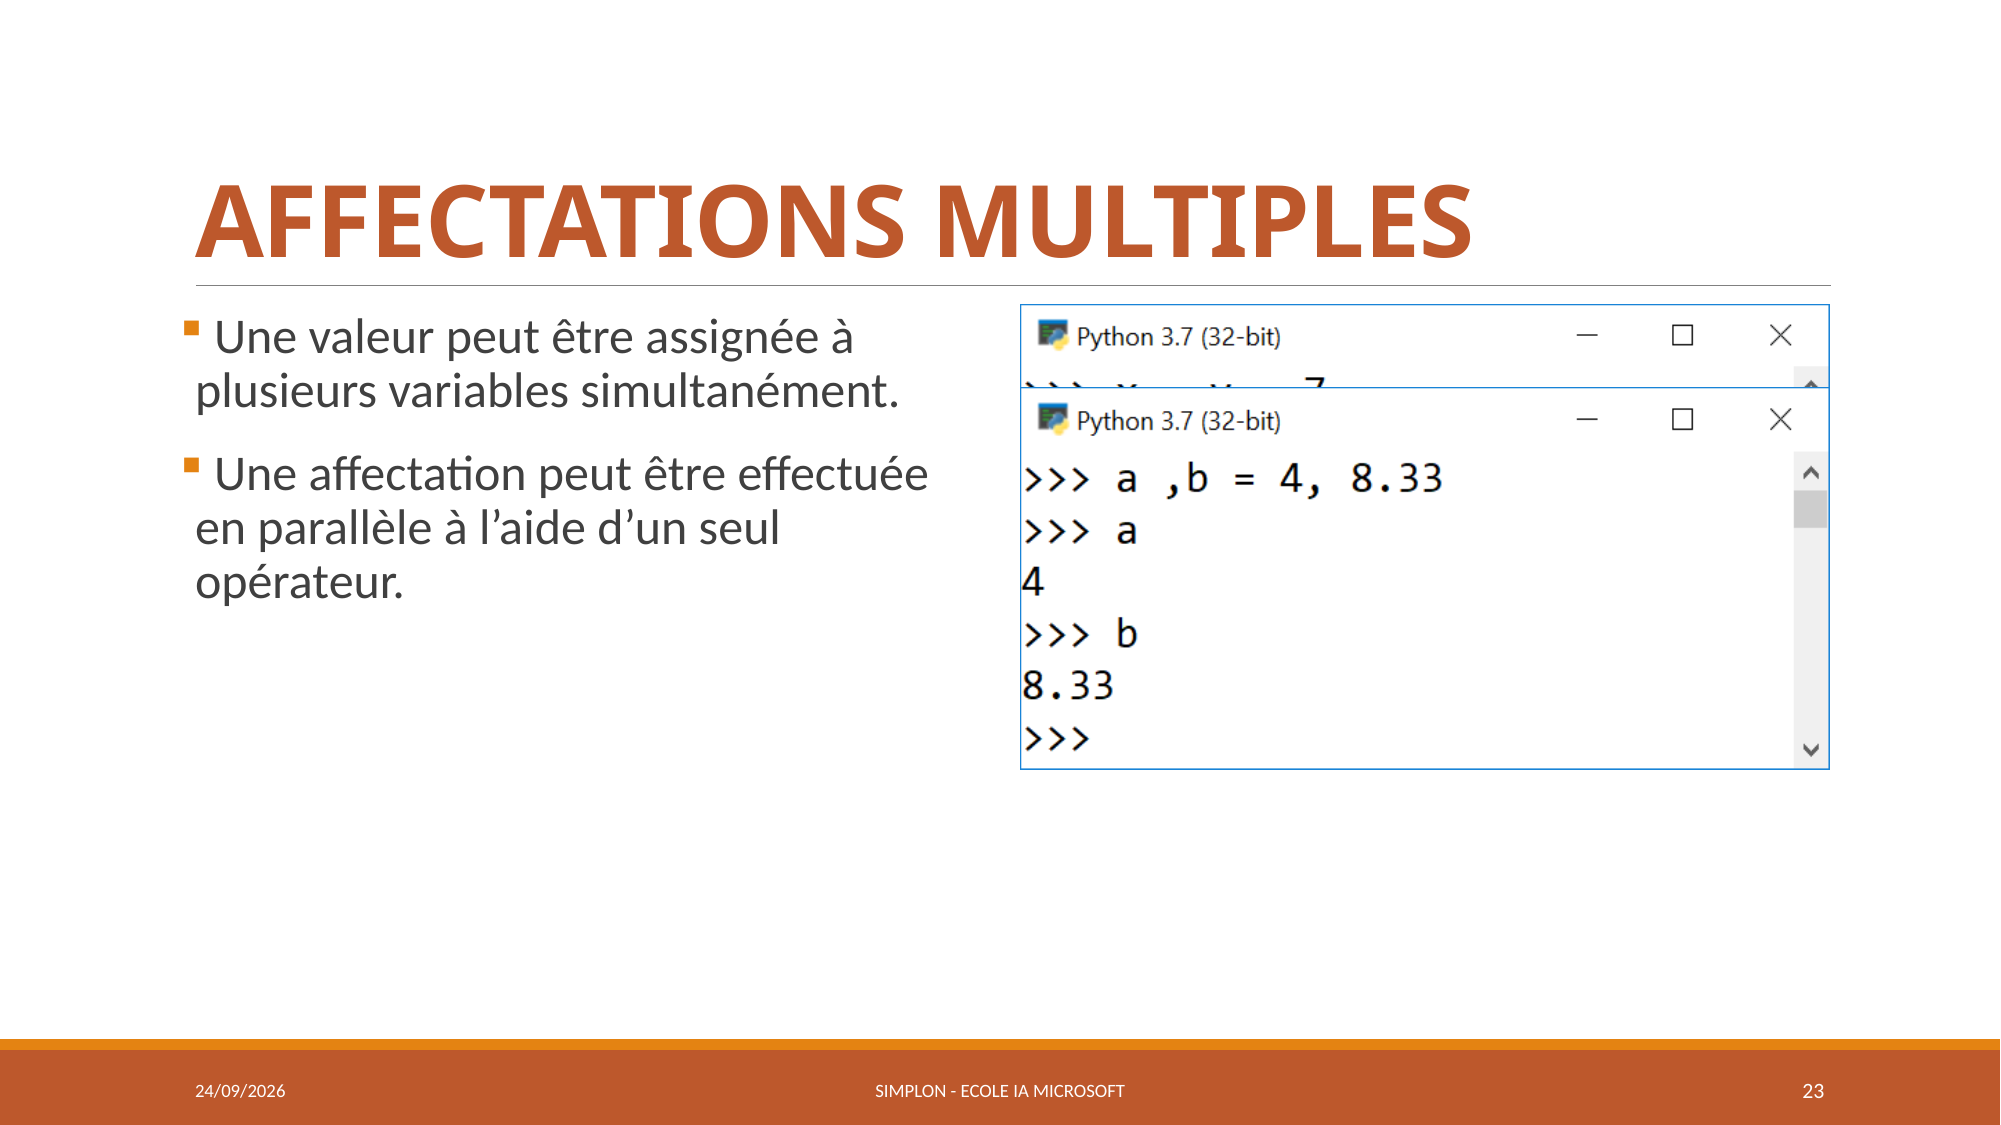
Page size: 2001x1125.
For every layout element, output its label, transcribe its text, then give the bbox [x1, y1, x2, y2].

picture [1020, 304, 1830, 770]
slide_number <numéro> [1624, 1059, 1840, 1120]
list Une valeur peut être assignée à plusieurs variables simultanément. Une affectation peut être effectuée en parallèle à l’aide d’un seul opérateur. [180, 302, 990, 963]
footer Simplon - Ecole IA Microsoft [604, 1059, 1396, 1120]
title AFFECTATIONS MULTIPLES [180, 47, 1830, 285]
slide_number 16/01/2020 [180, 1059, 586, 1120]
